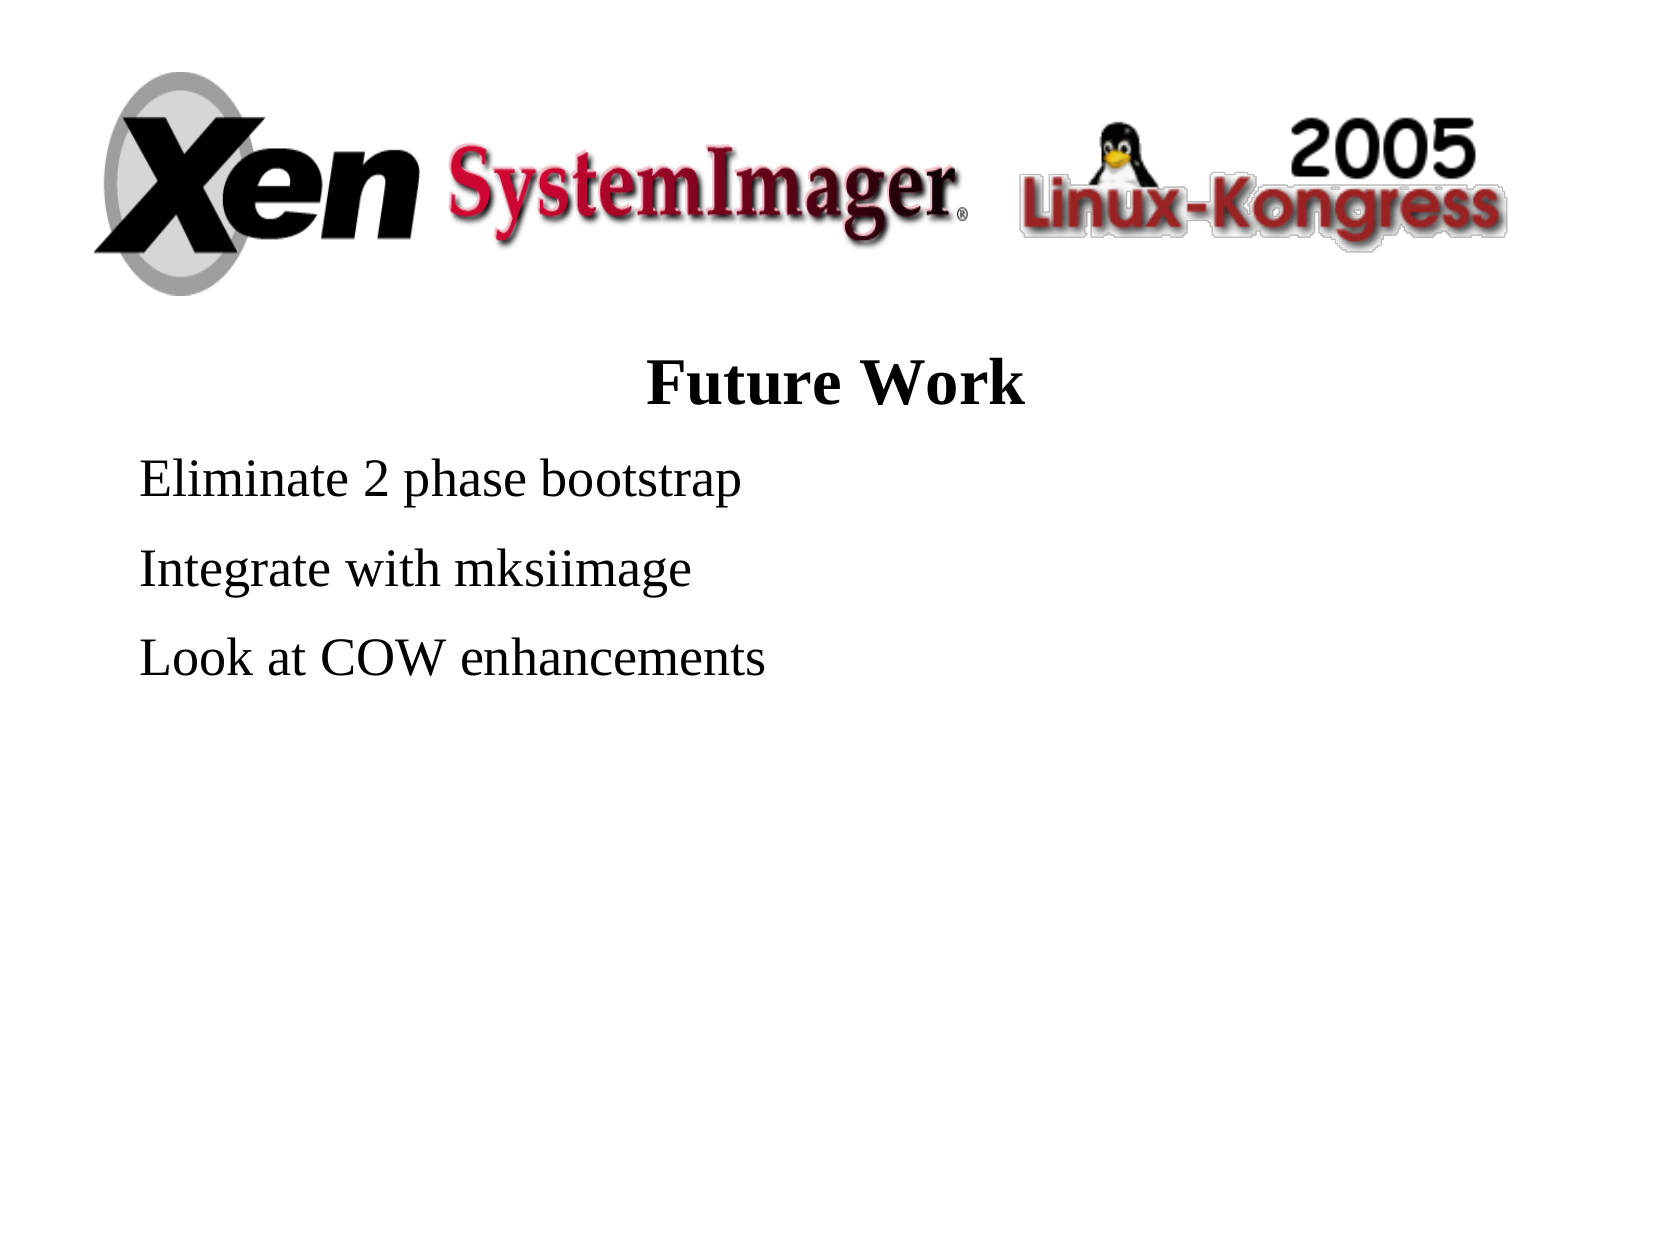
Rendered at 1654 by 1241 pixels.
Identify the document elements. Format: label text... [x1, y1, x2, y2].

picture [1006, 106, 1524, 265]
picture [93, 72, 420, 296]
list Future Work Eliminate 2 phase bootstrap Integrate with mksiimage Look at COW enhancements [121, 344, 1534, 1127]
picture [445, 132, 971, 254]
